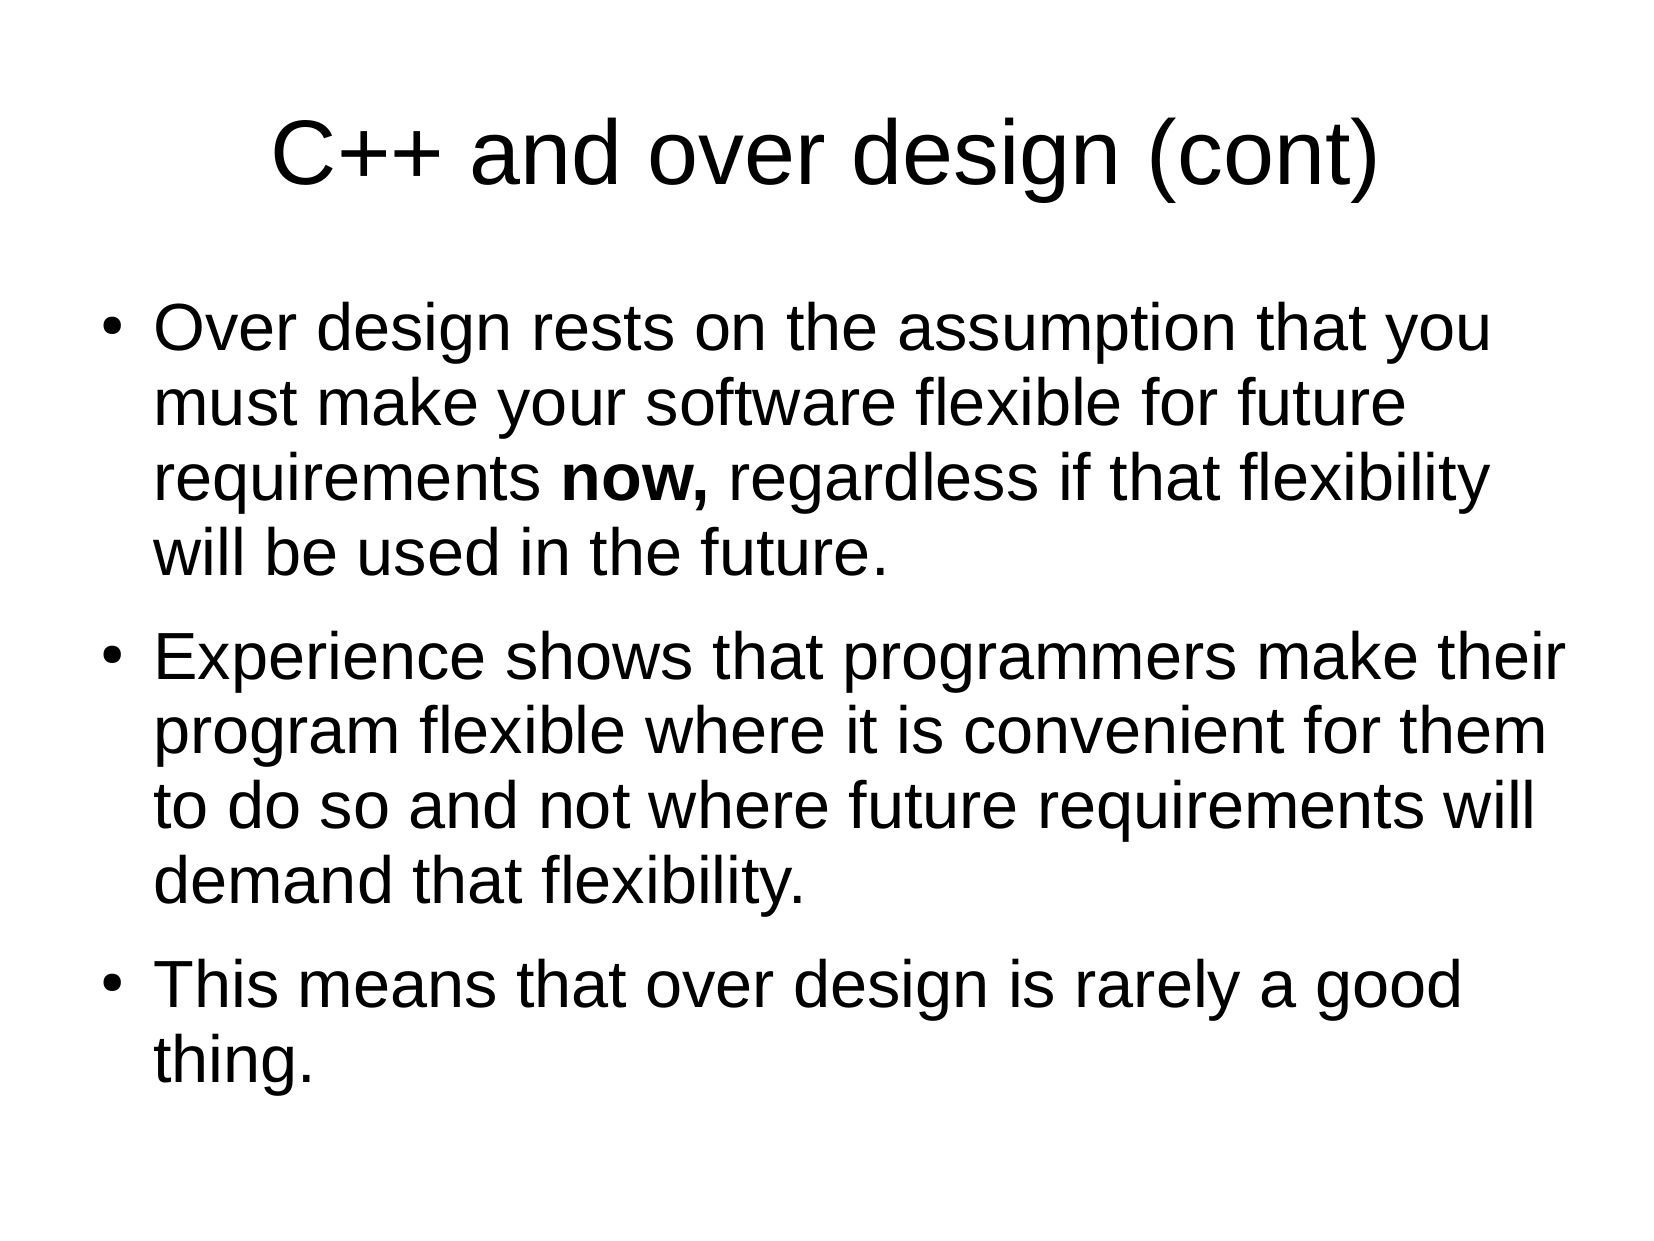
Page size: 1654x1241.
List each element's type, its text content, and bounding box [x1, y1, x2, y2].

list Over design rests on the assumption that you must make your software flexible for future requirements now, regardless if that flexibility will be used in the future. Experience shows that programmers make their program flexible where it is convenient for them to do so and not where future requirements will demand that flexibility. This means that over design is rarely a good thing. [82, 290, 1571, 1109]
title C++ and over design (cont) [82, 49, 1571, 257]
